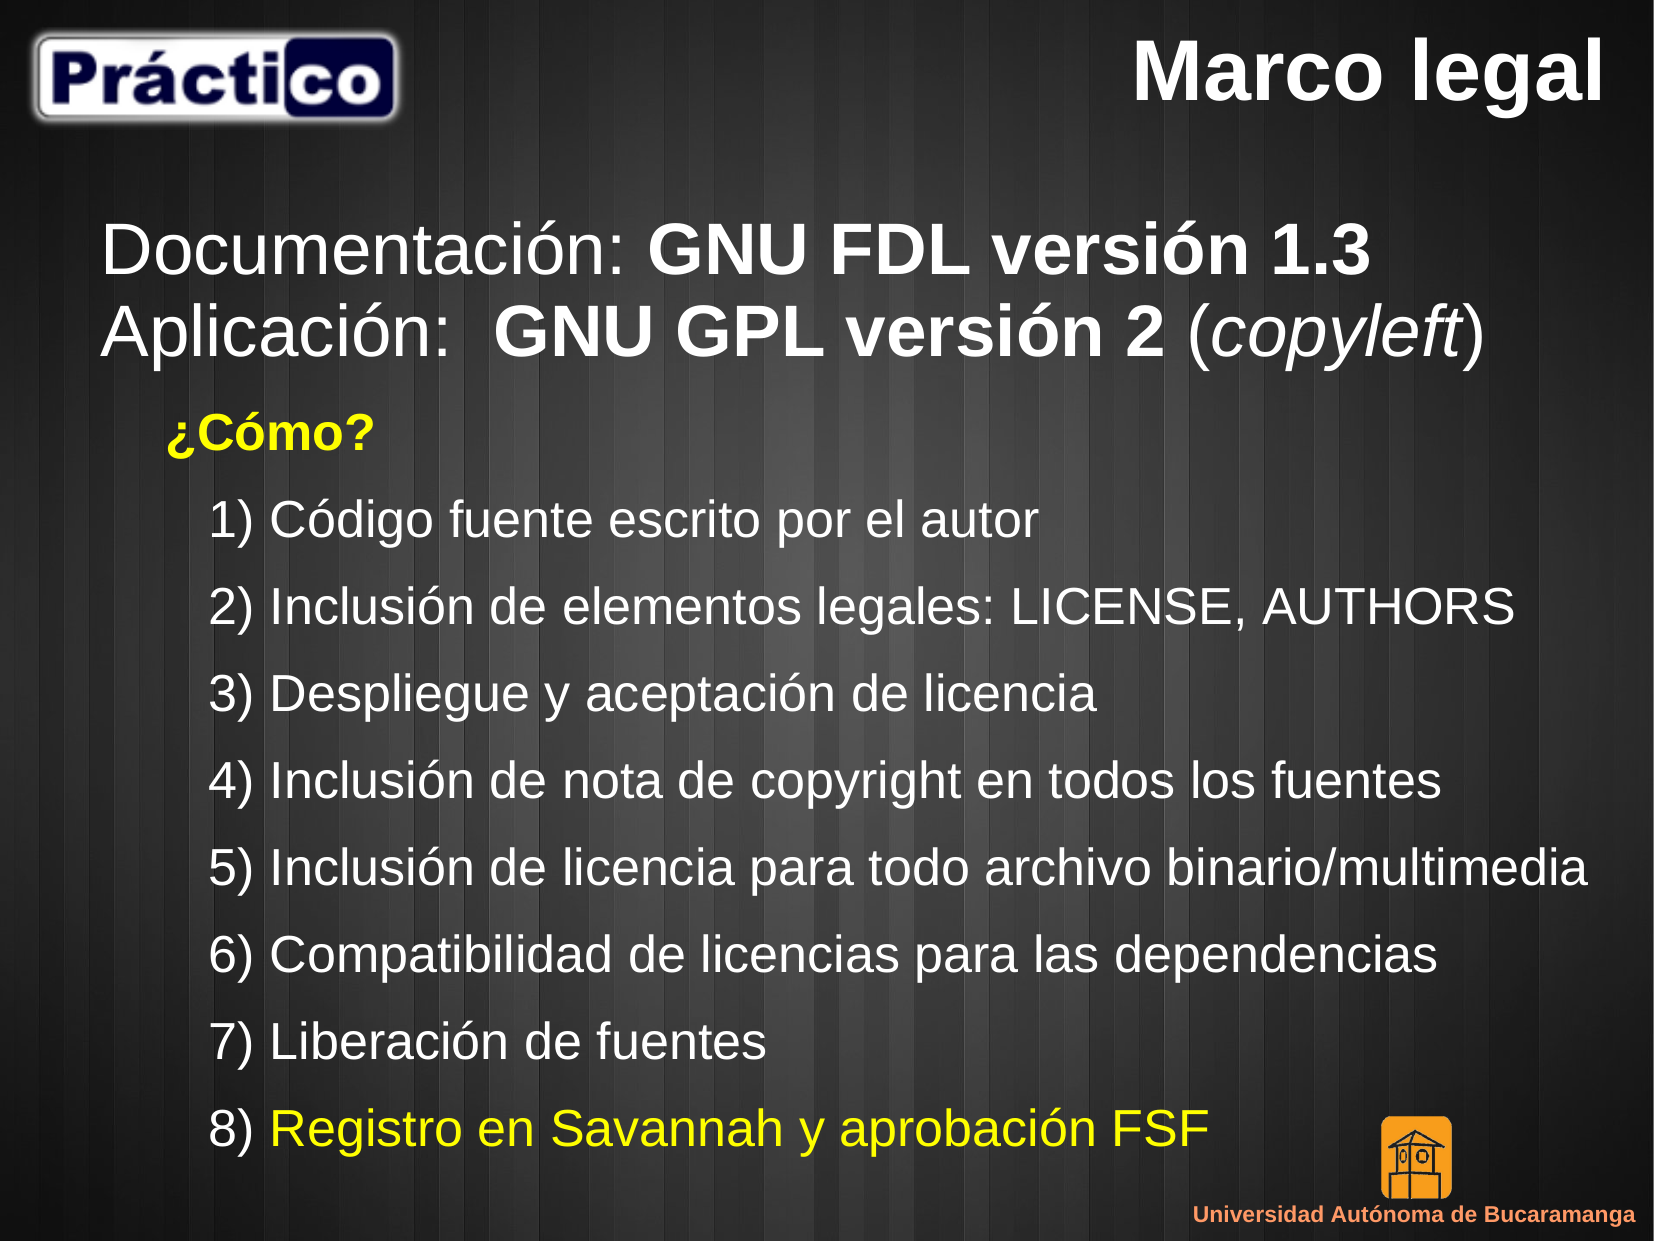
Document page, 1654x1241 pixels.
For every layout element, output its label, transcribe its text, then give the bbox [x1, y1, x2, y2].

subtitle Documentación: GNU FDL versión 1.3 Aplicación: GNU GPL versión 2 (copyleft) [100, 190, 1589, 390]
text_box Universidad Autónoma de Bucaramanga [1192, 1173, 1654, 1241]
picture [0, 0, 1654, 1241]
title Marco legal [466, 17, 1607, 125]
text_box ¿Cómo? 1) Código fuente escrito por el autor 2) Inclusión de elementos legales: LICENSE, AUTHORS 3) Despliegue y aceptación de licencia 4) Inclusión de nota de copyright en todos los fuentes 5) Inclusión de licencia para todo archivo binario/multimedia 6) Compatibilidad de licencias para las dependencias 7) Liberación de fuentes 8) Registro en Savannah y aprobación FSF [165, 388, 1607, 1143]
